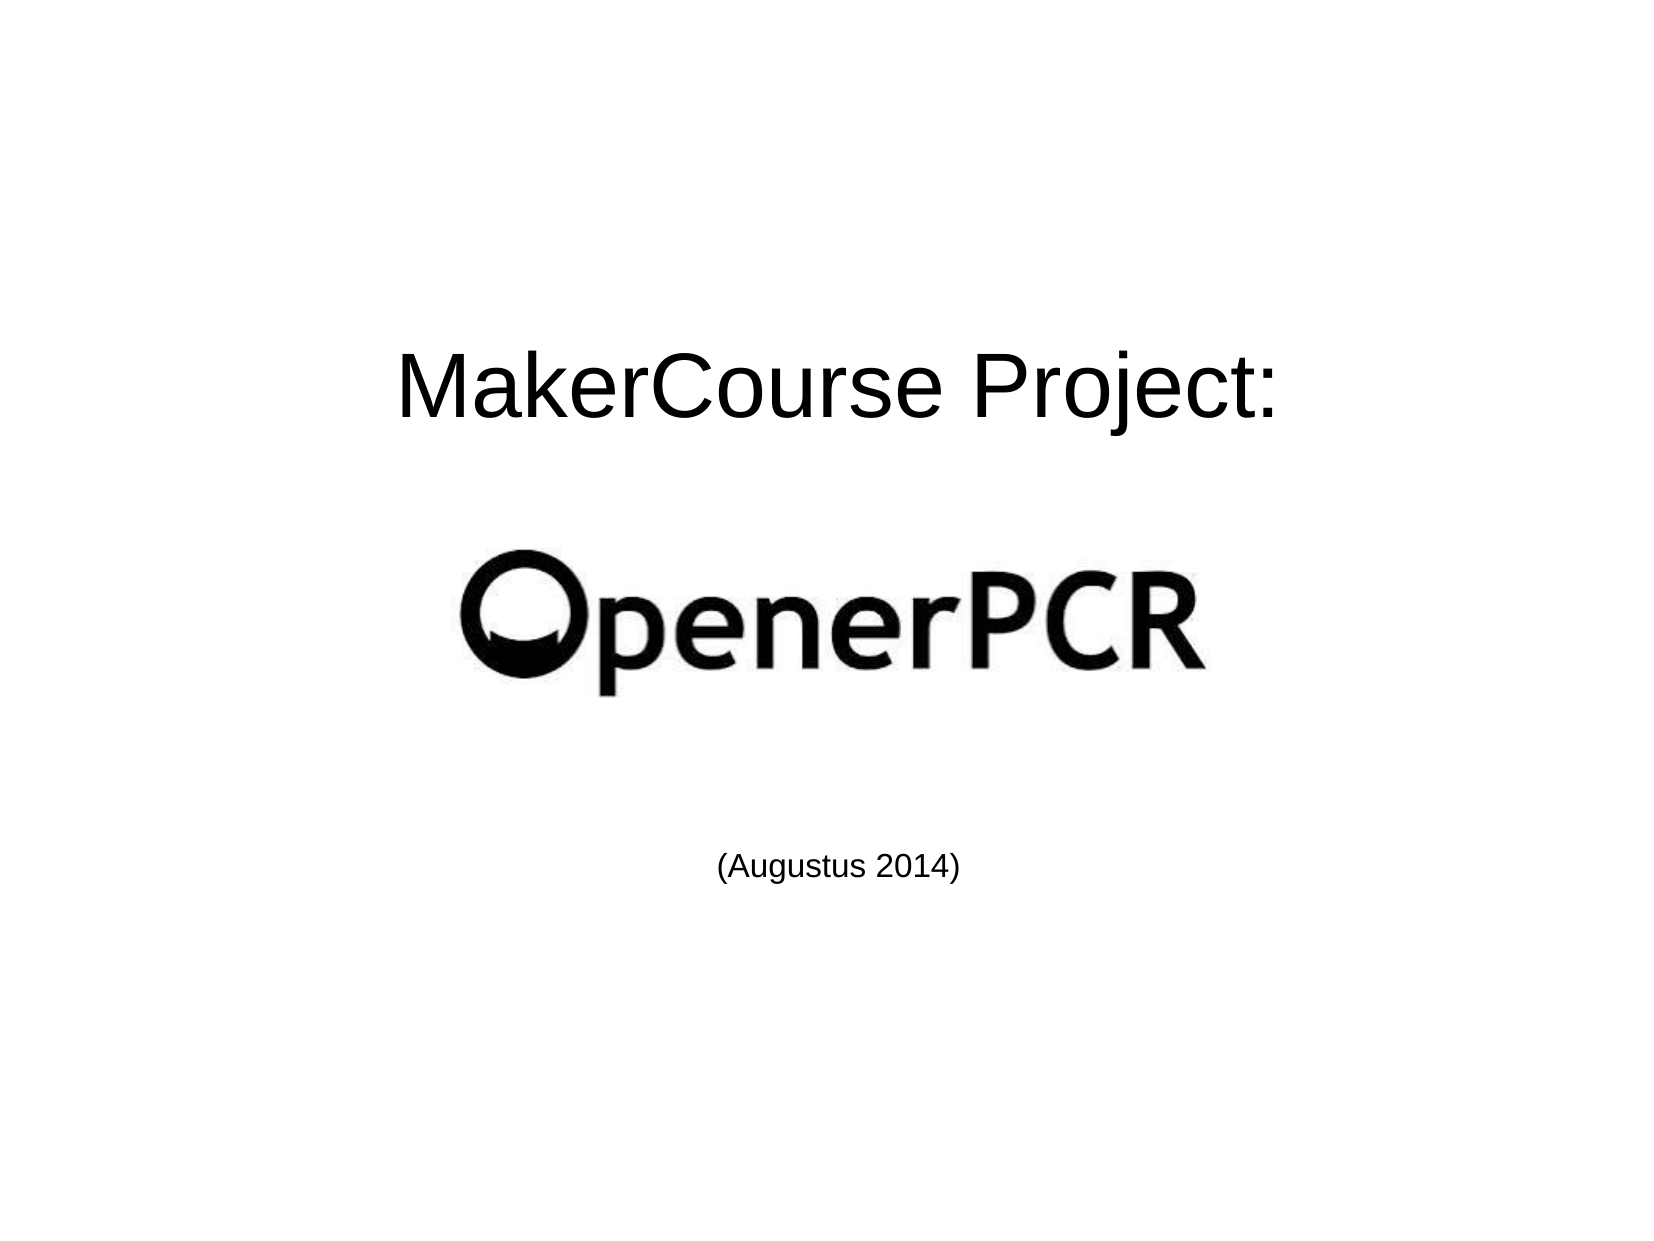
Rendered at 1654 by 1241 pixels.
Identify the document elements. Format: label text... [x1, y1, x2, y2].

picture [449, 547, 1217, 707]
title MakerCourse Project: (Augustus 2014) [94, 333, 1583, 886]
